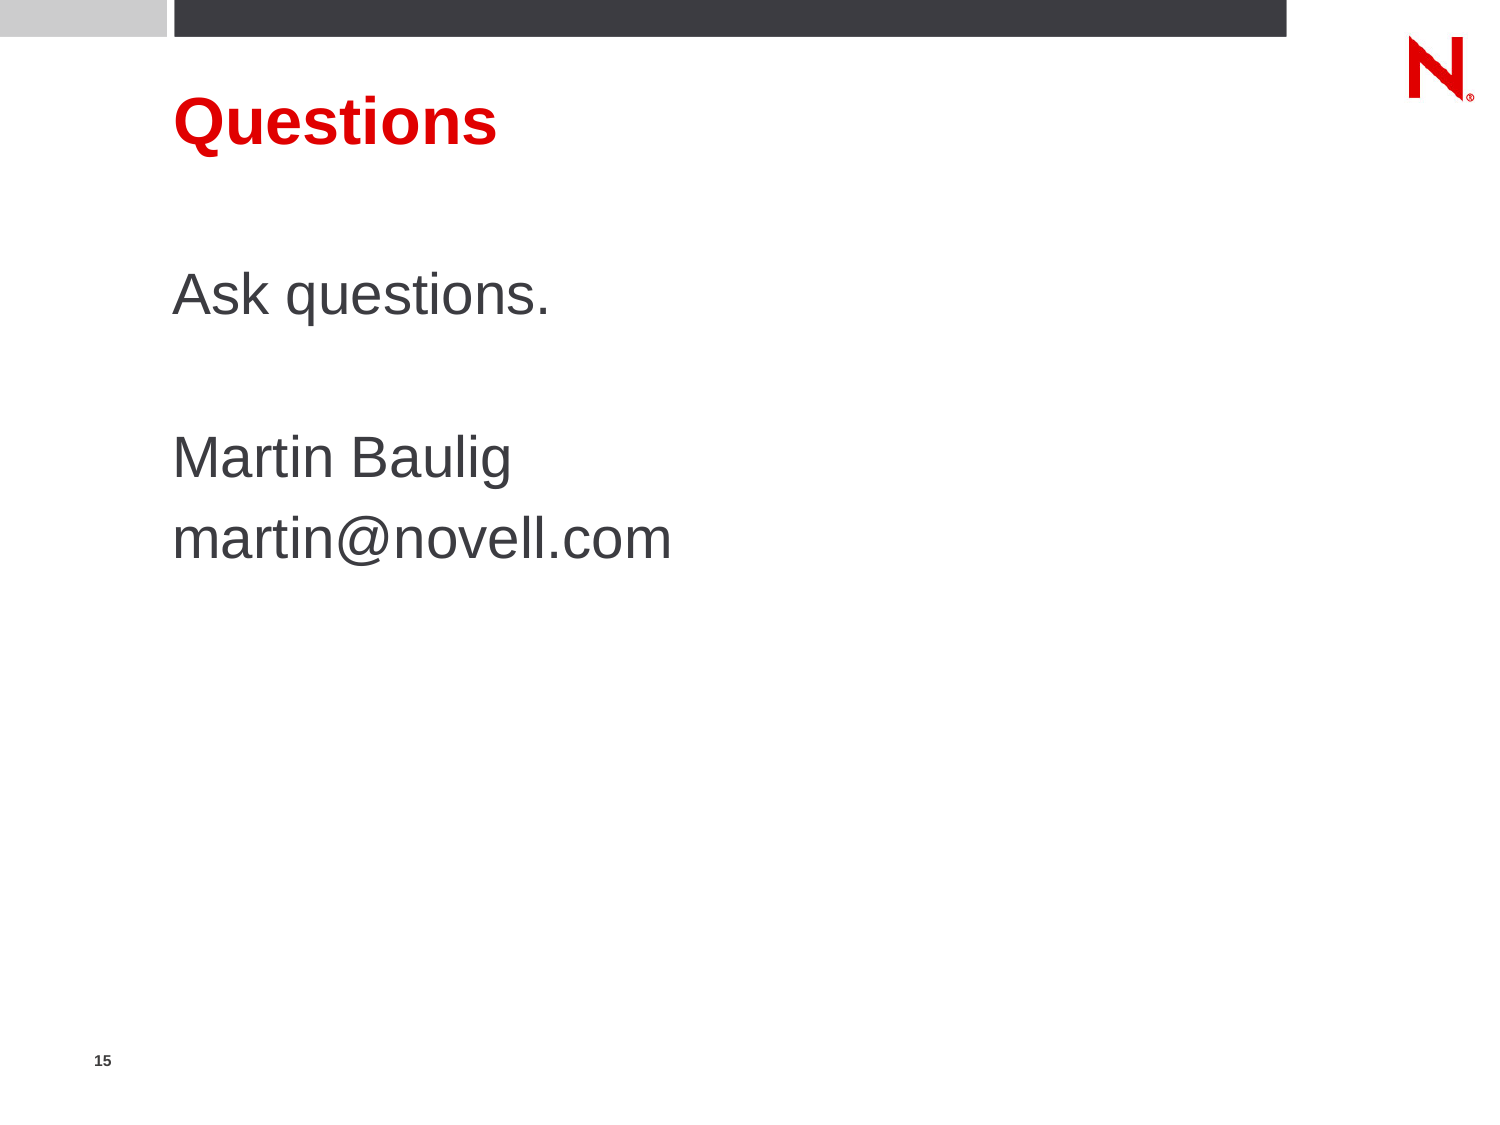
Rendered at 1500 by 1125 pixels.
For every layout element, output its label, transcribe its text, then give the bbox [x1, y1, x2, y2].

title Questions [173, 41, 1395, 205]
picture [1404, 32, 1477, 105]
list Ask questions. Martin Baulig martin@novell.com [172, 246, 1413, 977]
